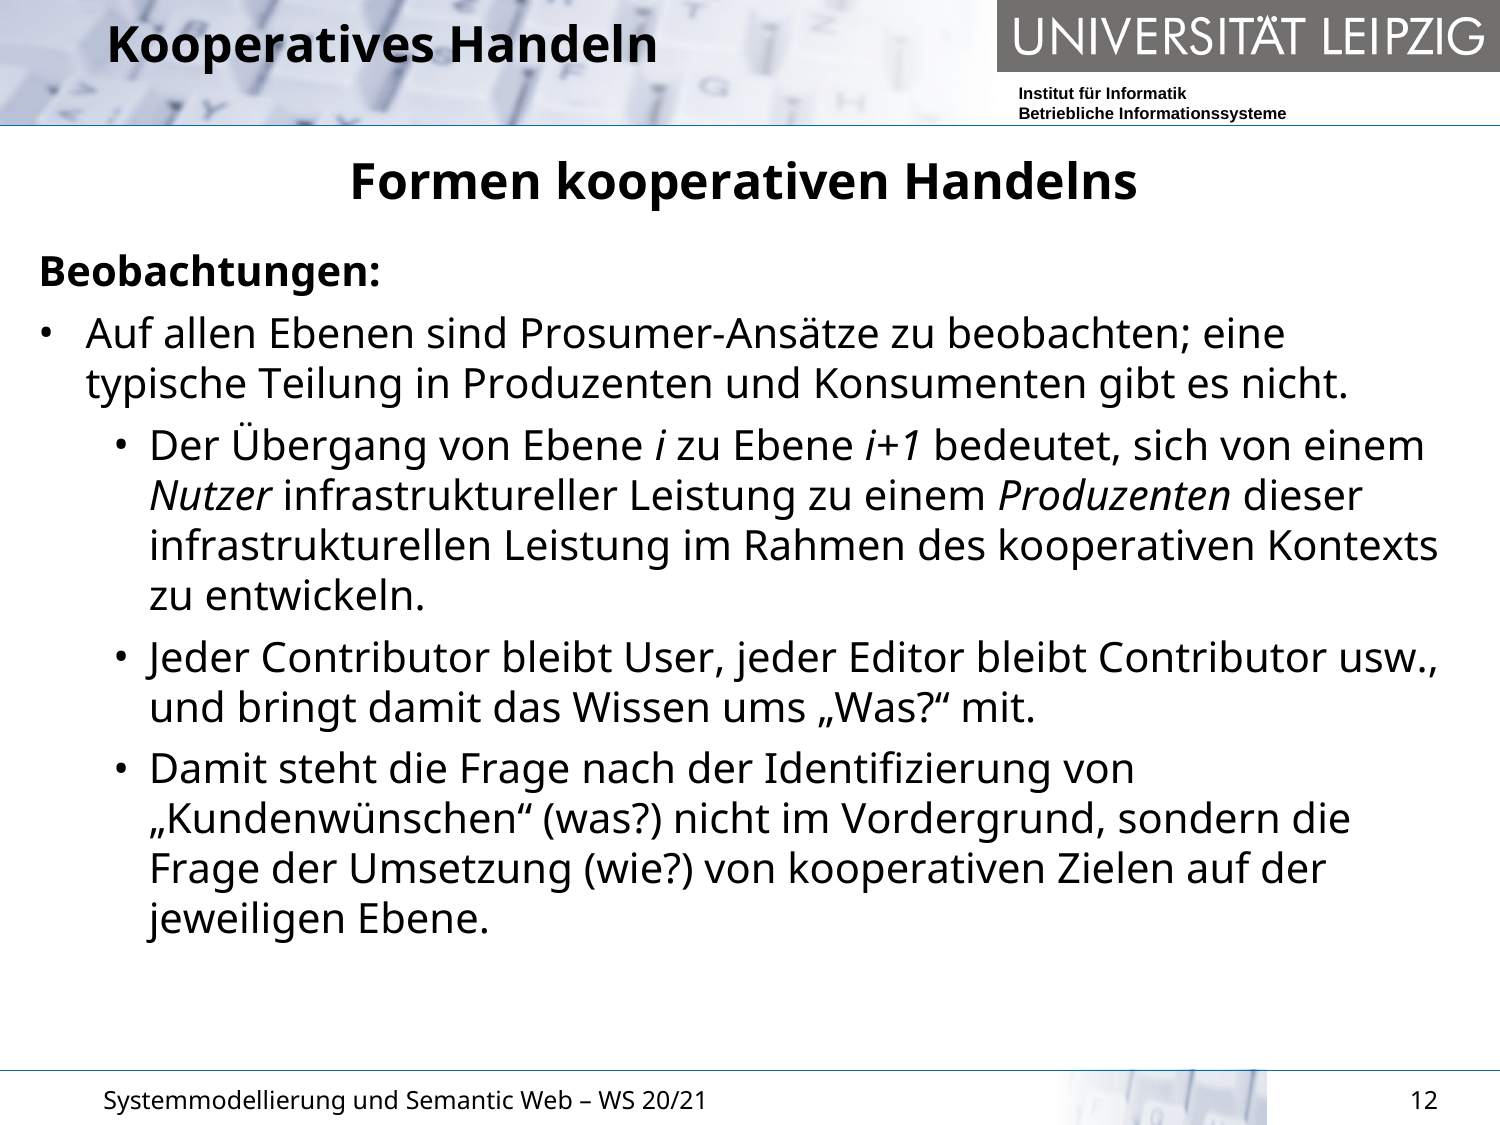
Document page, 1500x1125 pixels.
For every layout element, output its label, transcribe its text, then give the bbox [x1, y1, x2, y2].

picture [0, 0, 1500, 125]
text_box Formen kooperativen Handelns Beobachtungen: Auf allen Ebenen sind Prosumer-Ansätze zu beobachten; eine typische Teilung in Produzenten und Konsumenten gibt es nicht. Der Übergang von Ebene i zu Ebene i+1 bedeutet, sich von einem Nutzer infrastruktureller Leistung zu einem Produzenten dieser infrastrukturellen Leistung im Rahmen des kooperativen Kontexts zu entwickeln. Jeder Contributor bleibt User, jeder Editor bleibt Contributor usw., und bringt damit das Wissen ums „Was?“ mit. Damit steht die Frage nach der Identifizierung von „Kundenwünschen“ (was?) nicht im Vordergrund, sondern die Frage der Umsetzung (wie?) von kooperativen Zielen auf der jeweiligen Ebene. [23, 141, 1465, 951]
picture [1057, 1071, 1267, 1125]
text_box Kooperatives Handeln [91, 5, 675, 81]
